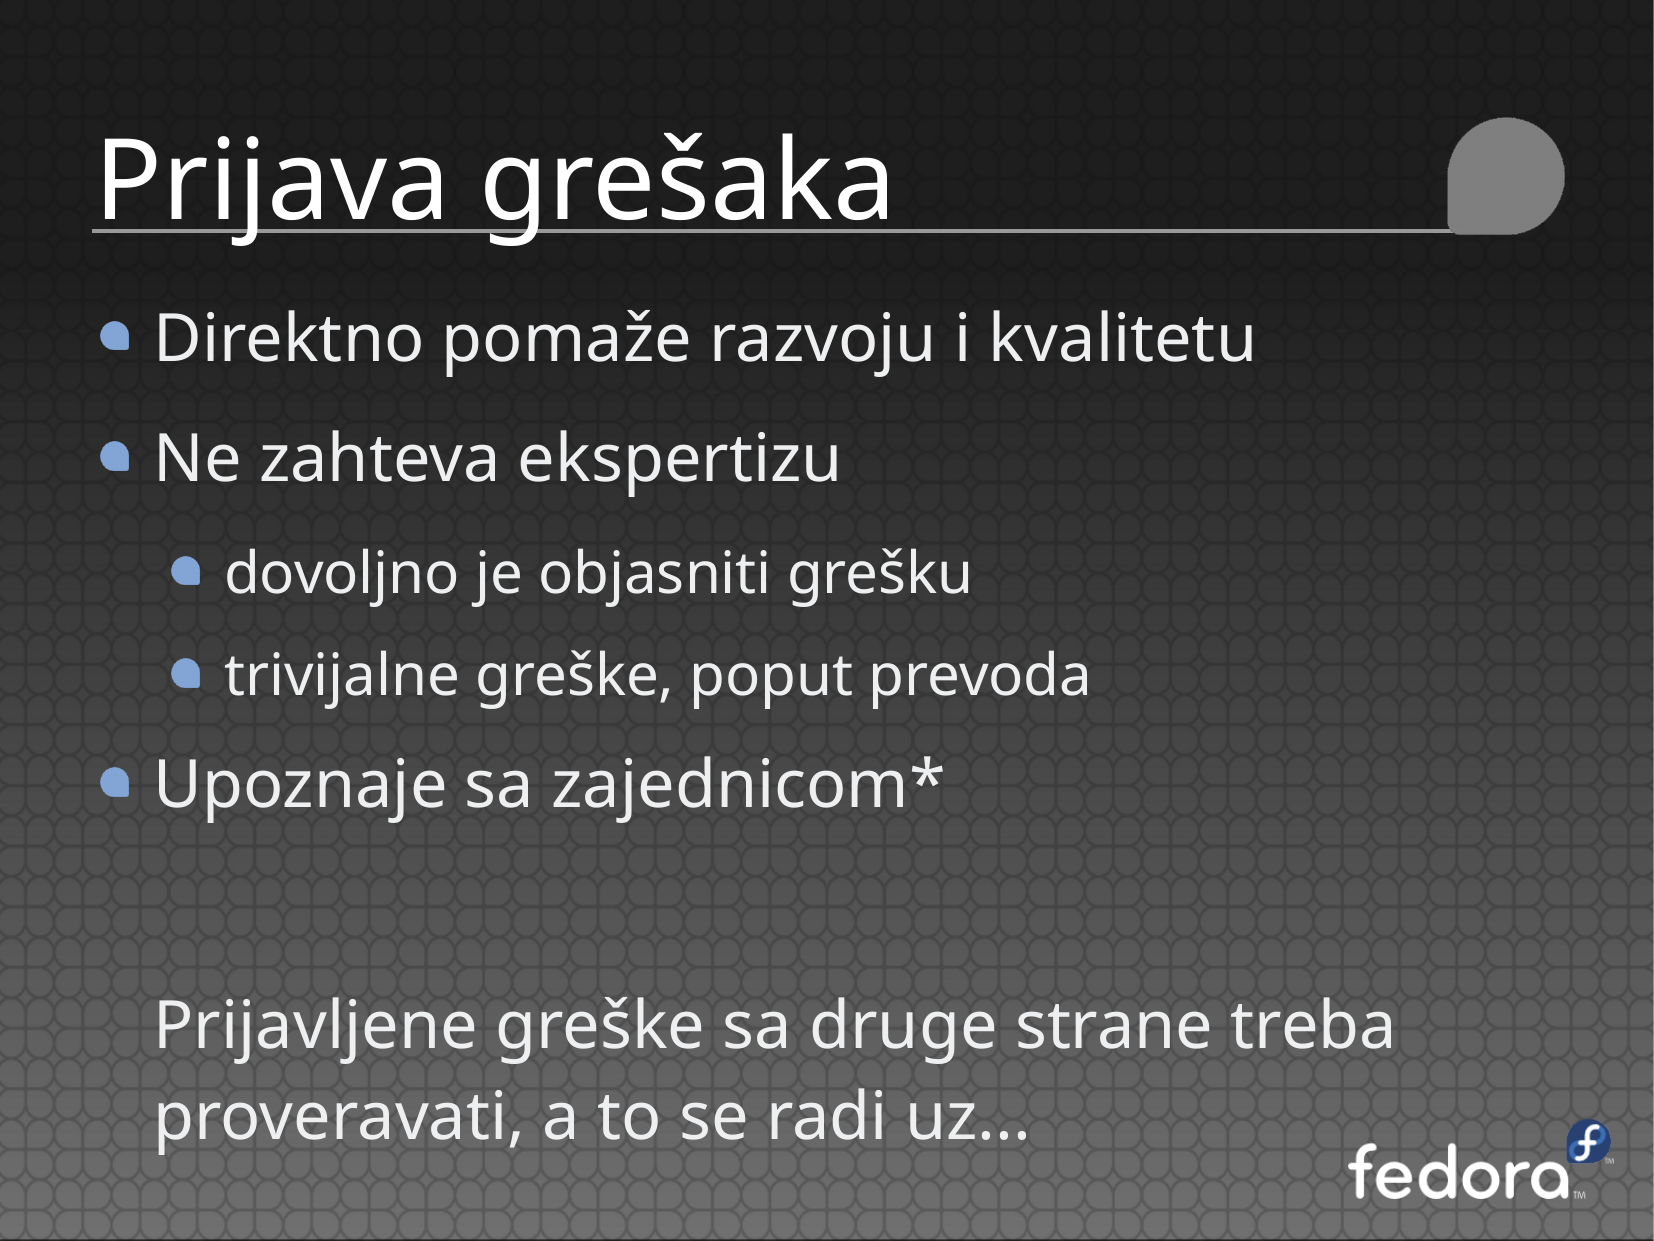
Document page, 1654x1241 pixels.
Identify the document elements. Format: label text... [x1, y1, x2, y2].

picture [0, 0, 1654, 1241]
list Direktno pomaže razvoju i kvalitetu Ne zahteva ekspertizu dovoljno je objasniti grešku trivijalne greške, poput prevoda Upoznaje sa zajednicom* Prijavljene greške sa druge strane treba proveravati, a to se radi uz... [82, 290, 1571, 1094]
title Prijava grešaka [94, 100, 1426, 251]
